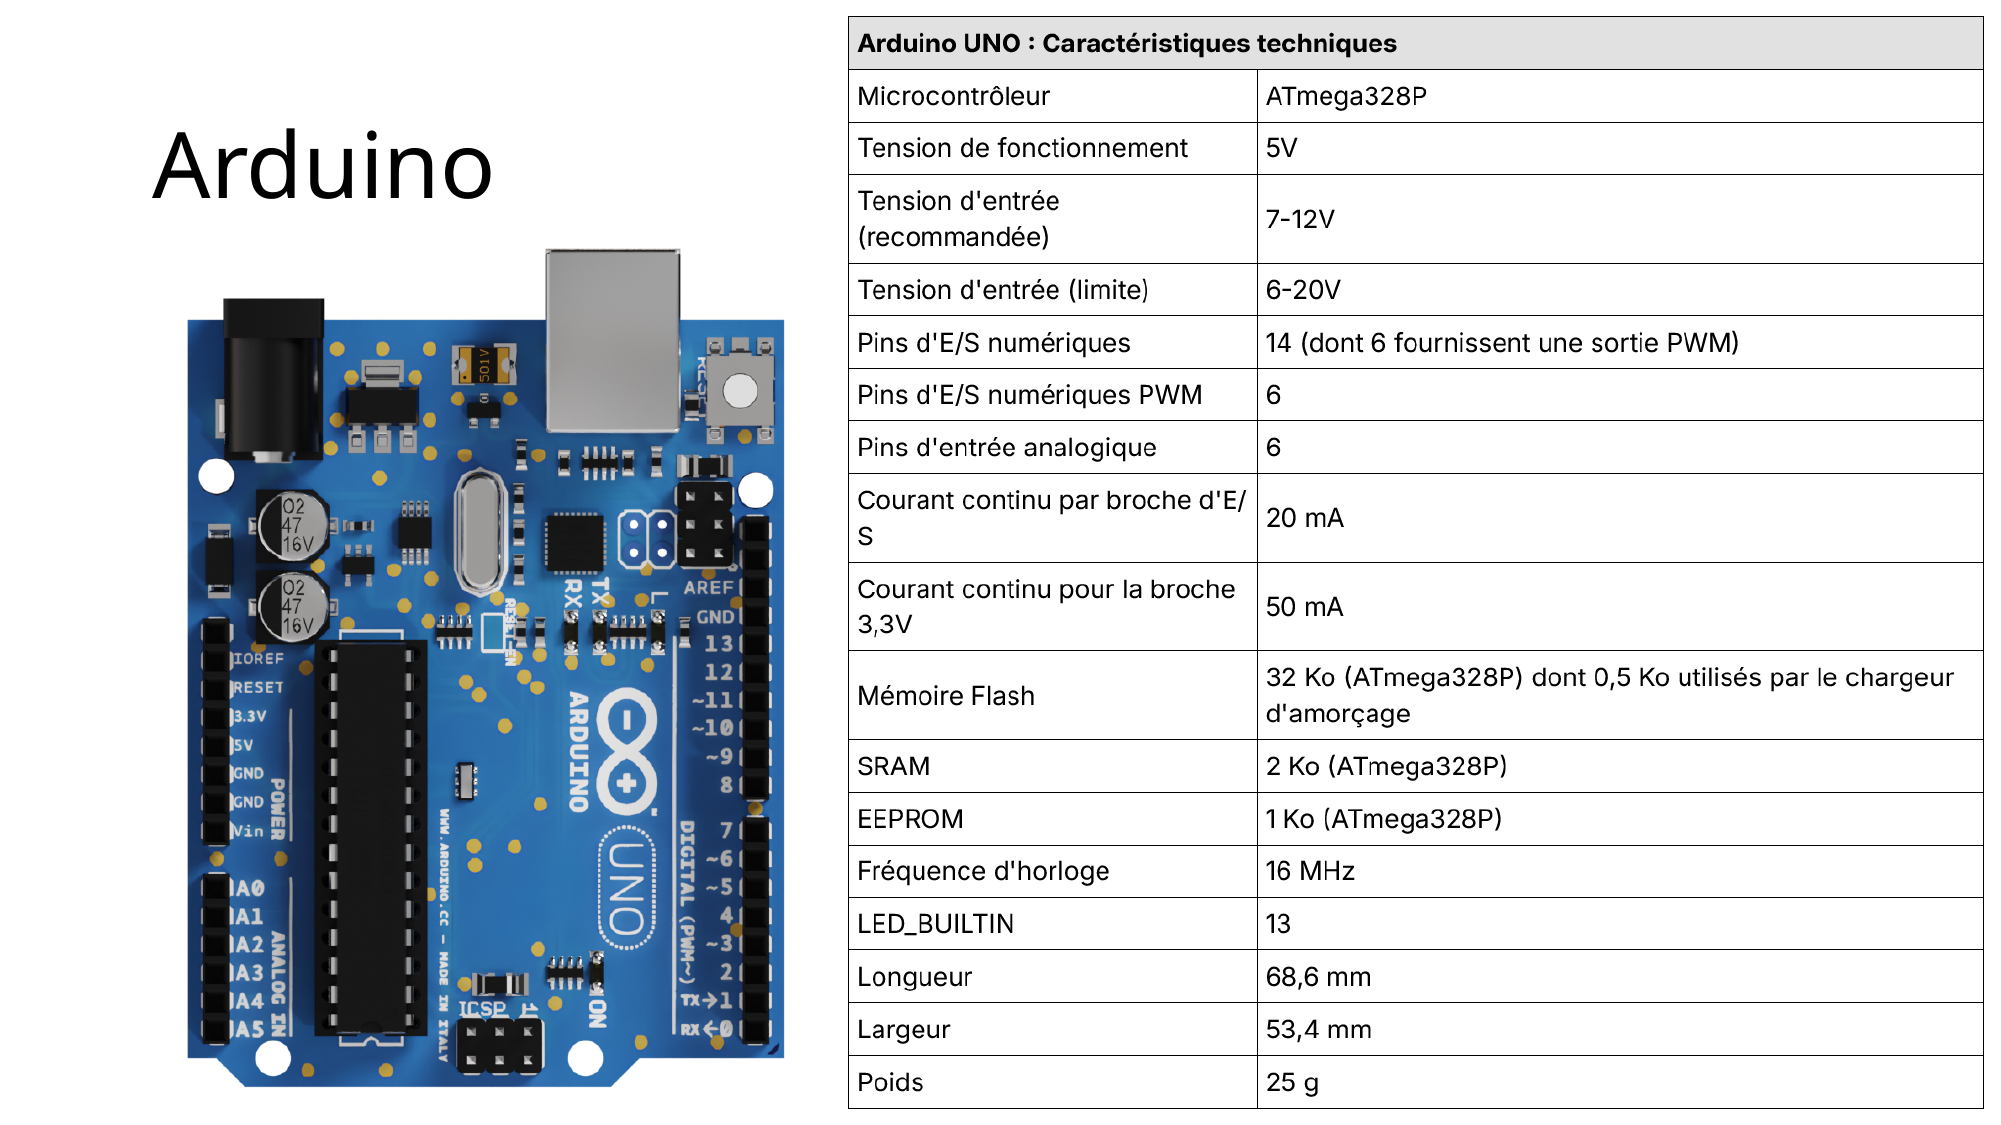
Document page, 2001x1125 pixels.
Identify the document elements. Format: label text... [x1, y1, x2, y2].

picture [18, 0, 2000, 1125]
title Arduino [137, 59, 831, 217]
